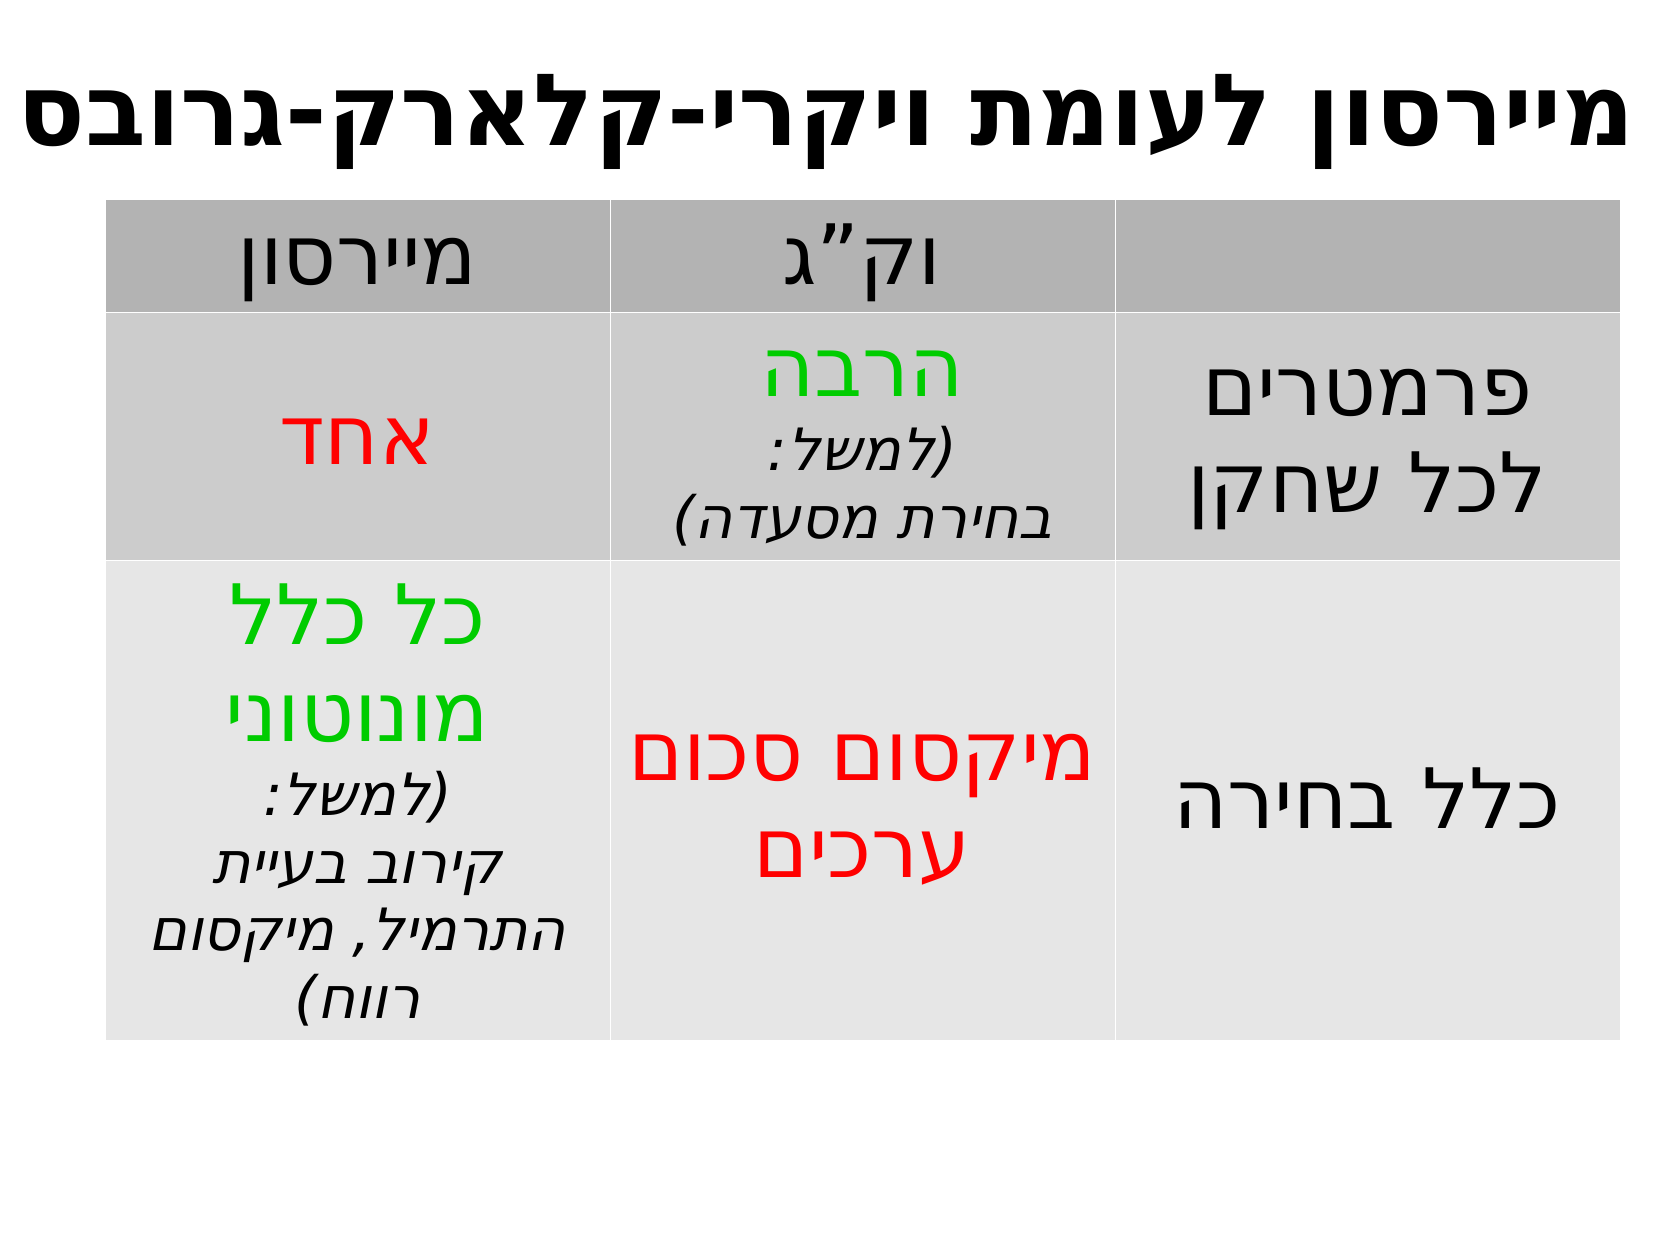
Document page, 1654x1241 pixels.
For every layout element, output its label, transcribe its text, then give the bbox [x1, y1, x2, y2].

table_cell פרמטרים לכל שחקן [1116, 313, 1620, 560]
table_cell אחד [106, 313, 610, 560]
table_cell הרבה (למשל: בחירת מסעדה) [611, 313, 1115, 560]
table_cell כל כלל מונוטוני (למשל: קירוב בעיית התרמיל, מיקסום רווח) [106, 561, 610, 1040]
table_header וק”ג [611, 200, 1115, 312]
table_header מיירסון [106, 200, 610, 312]
table_cell מיקסום סכום ערכים [611, 561, 1115, 1040]
table_header [1116, 200, 1620, 312]
table_cell כלל בחירה [1116, 561, 1620, 1040]
title מיירסון לעומת ויקרי-קלארק-גרובס [0, 21, 1654, 200]
